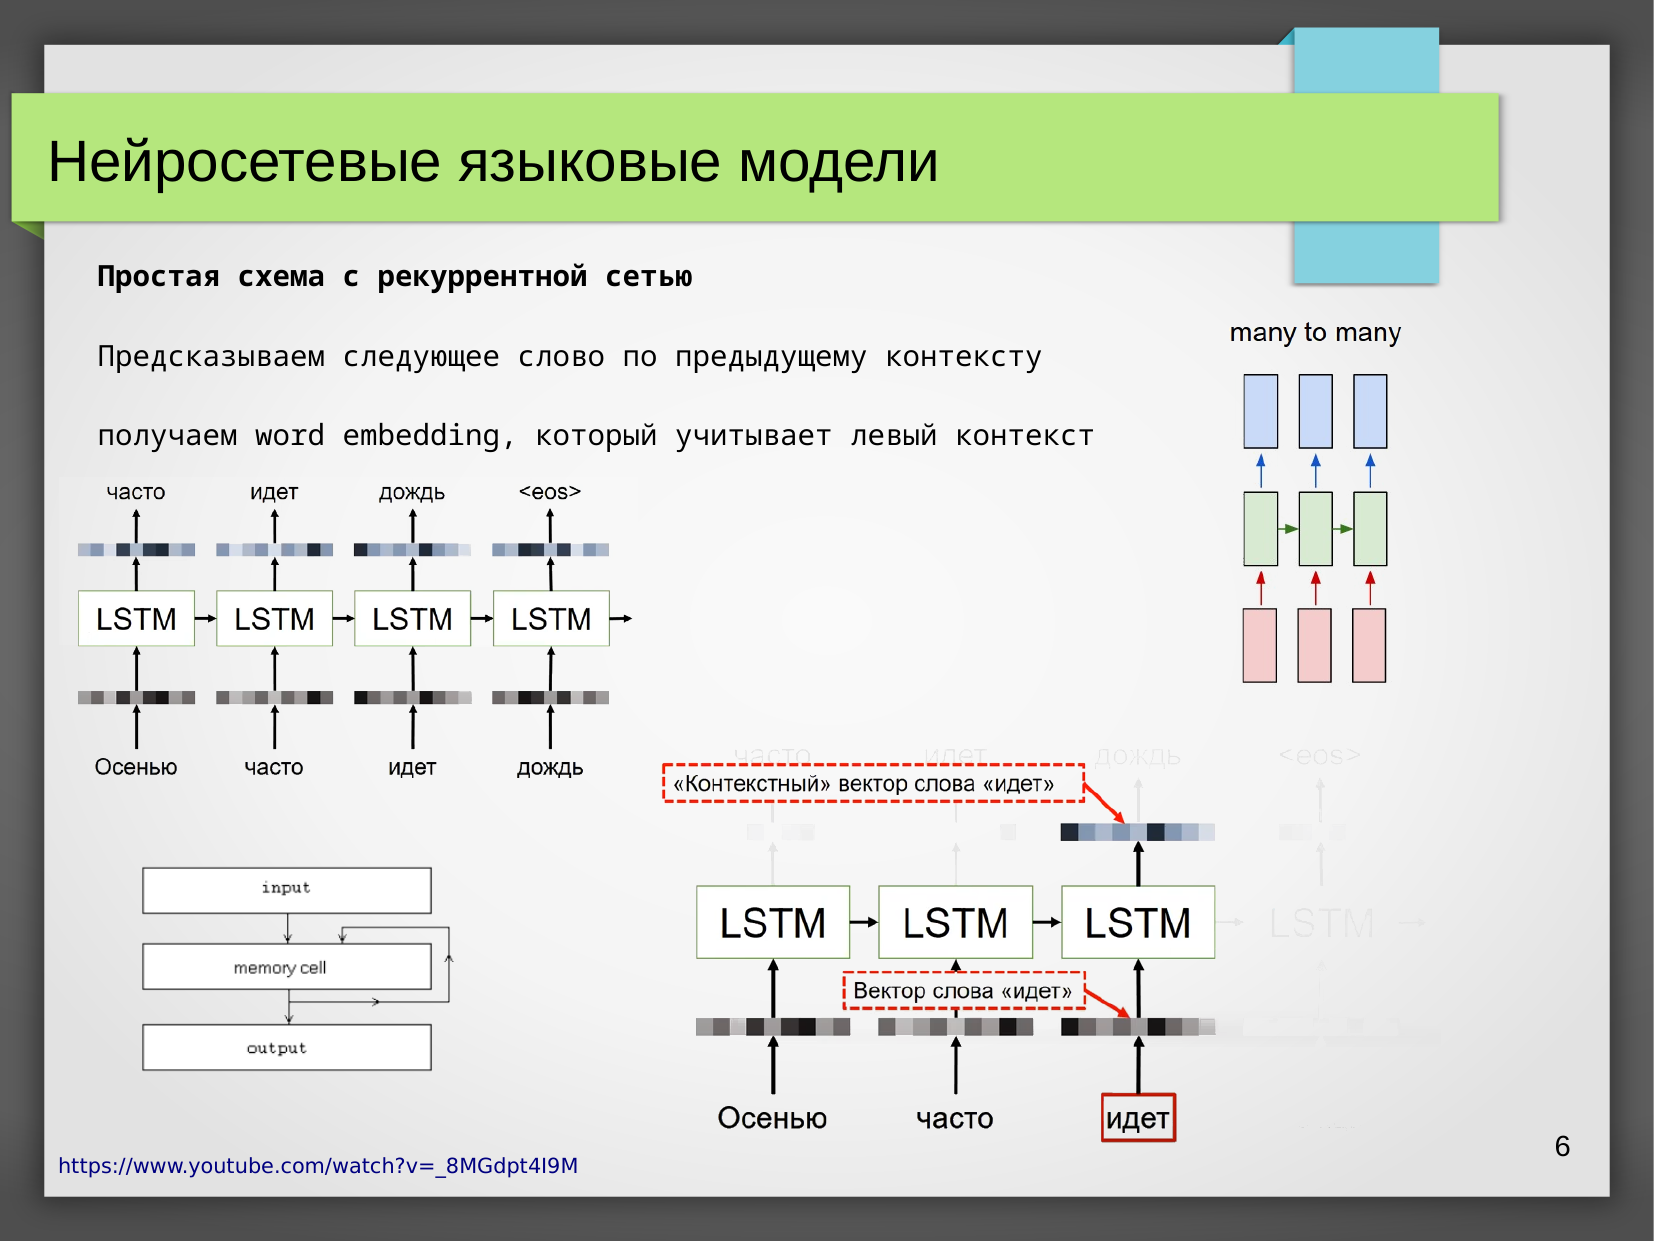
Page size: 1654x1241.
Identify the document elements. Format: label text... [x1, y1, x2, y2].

text_box https://www.youtube.com/watch?v=_8MGdpt4I9M [43, 1146, 662, 1193]
picture [0, 0, 1654, 1241]
title Нейросетевые языковые модели [47, 121, 1241, 201]
text_box Простая схема с рекуррентной сетью Предсказываем следующее слово по предыдущему контексту получаем word embedding, который учитывает левый контекст [82, 248, 1123, 469]
